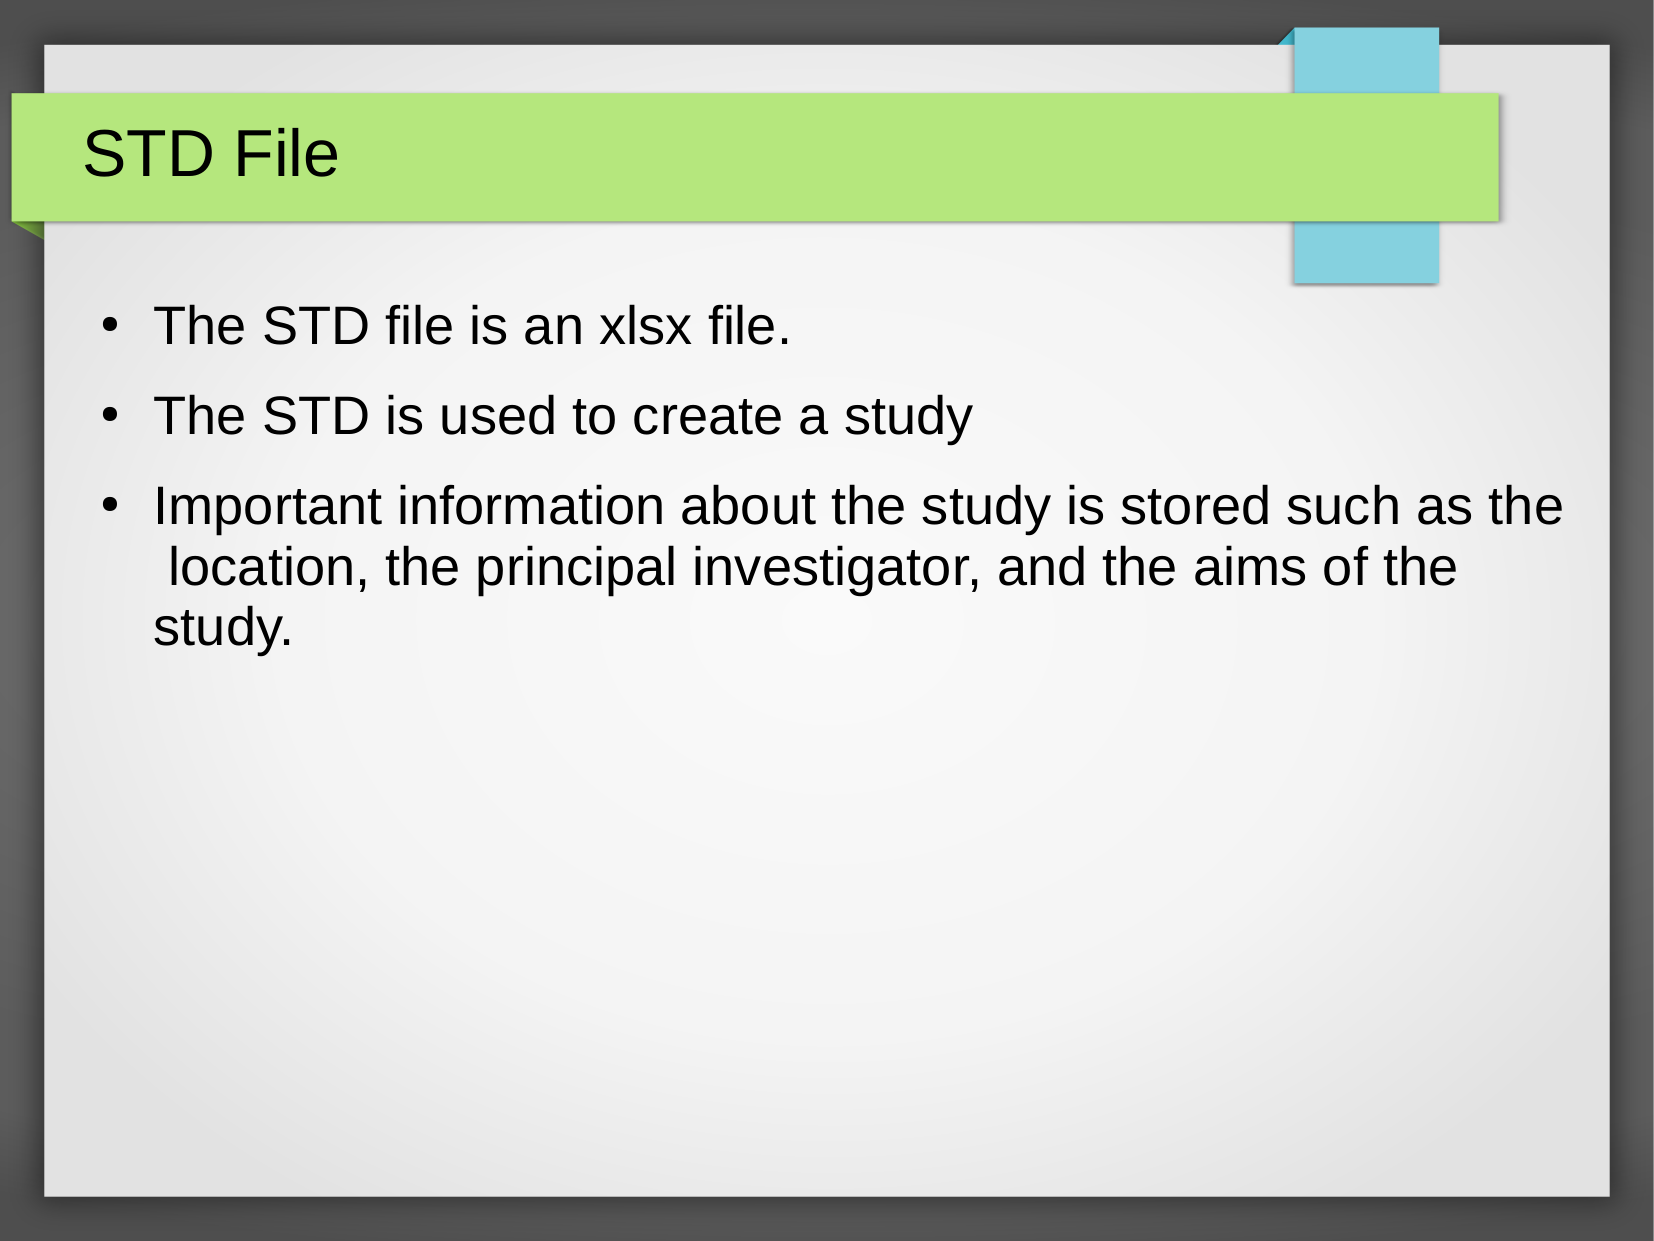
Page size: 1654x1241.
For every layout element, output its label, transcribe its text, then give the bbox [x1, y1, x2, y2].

title STD File [82, 94, 1264, 213]
list The STD file is an xlsx file. The STD is used to create a study Important information about the study is stored such as the location, the principal investigator, and the aims of the study. [82, 295, 1571, 1015]
picture [0, 0, 1654, 1241]
